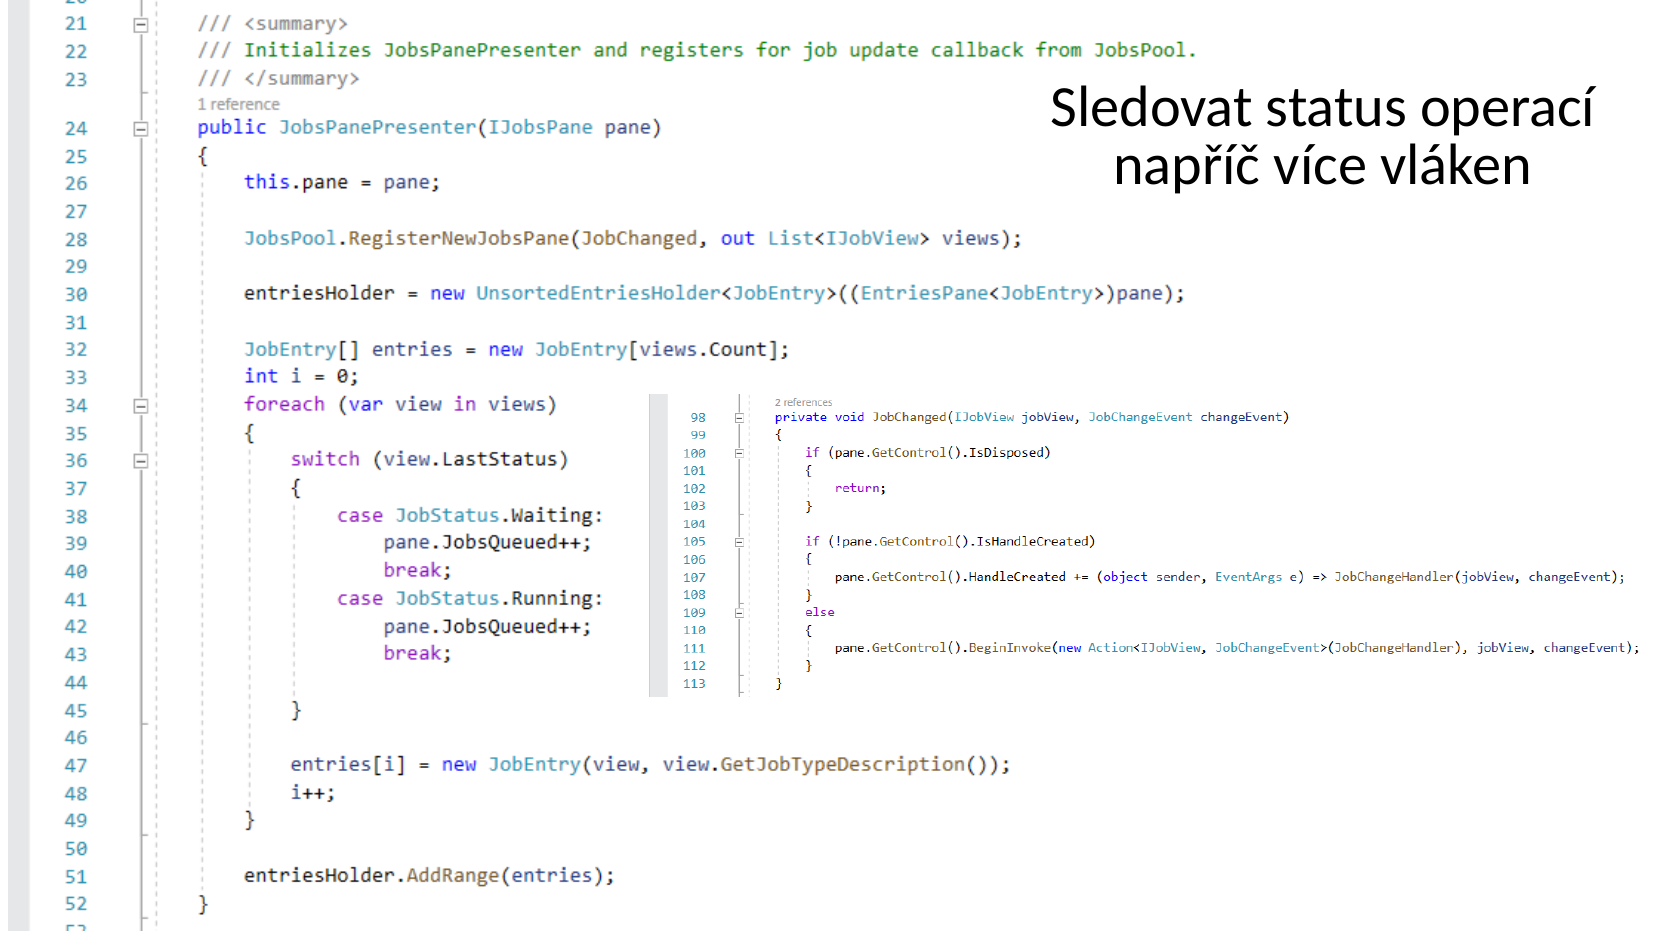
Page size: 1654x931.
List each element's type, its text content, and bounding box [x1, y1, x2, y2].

picture [8, 0, 1654, 931]
title Sledovat status operací napříč více vláken [1039, 82, 1607, 200]
